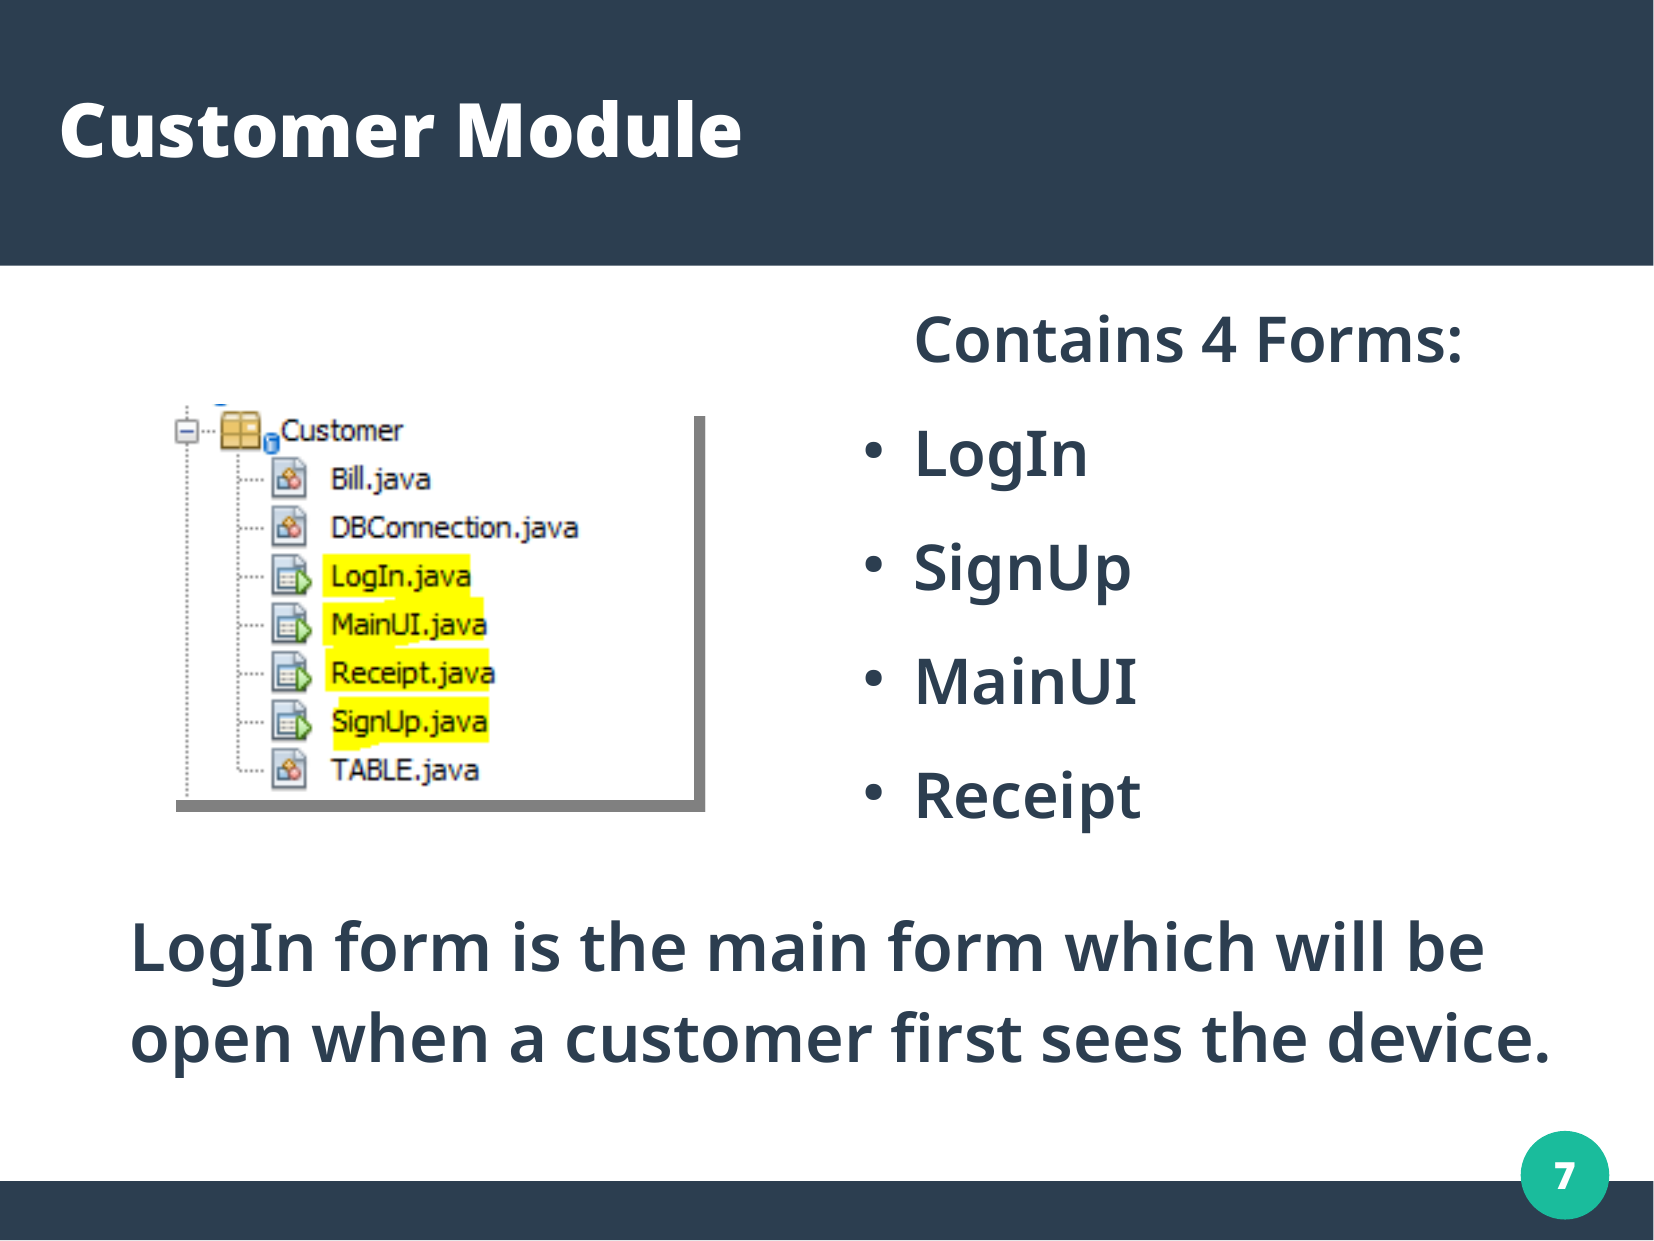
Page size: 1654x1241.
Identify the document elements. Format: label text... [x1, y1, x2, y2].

list LogIn form is the main form which will be open when a customer first sees the device. [59, 900, 1596, 1151]
list Contains 4 Forms: LogIn SignUp MainUI Receipt [845, 294, 1596, 841]
title Customer Module [59, 49, 1595, 207]
picture [165, 404, 694, 800]
